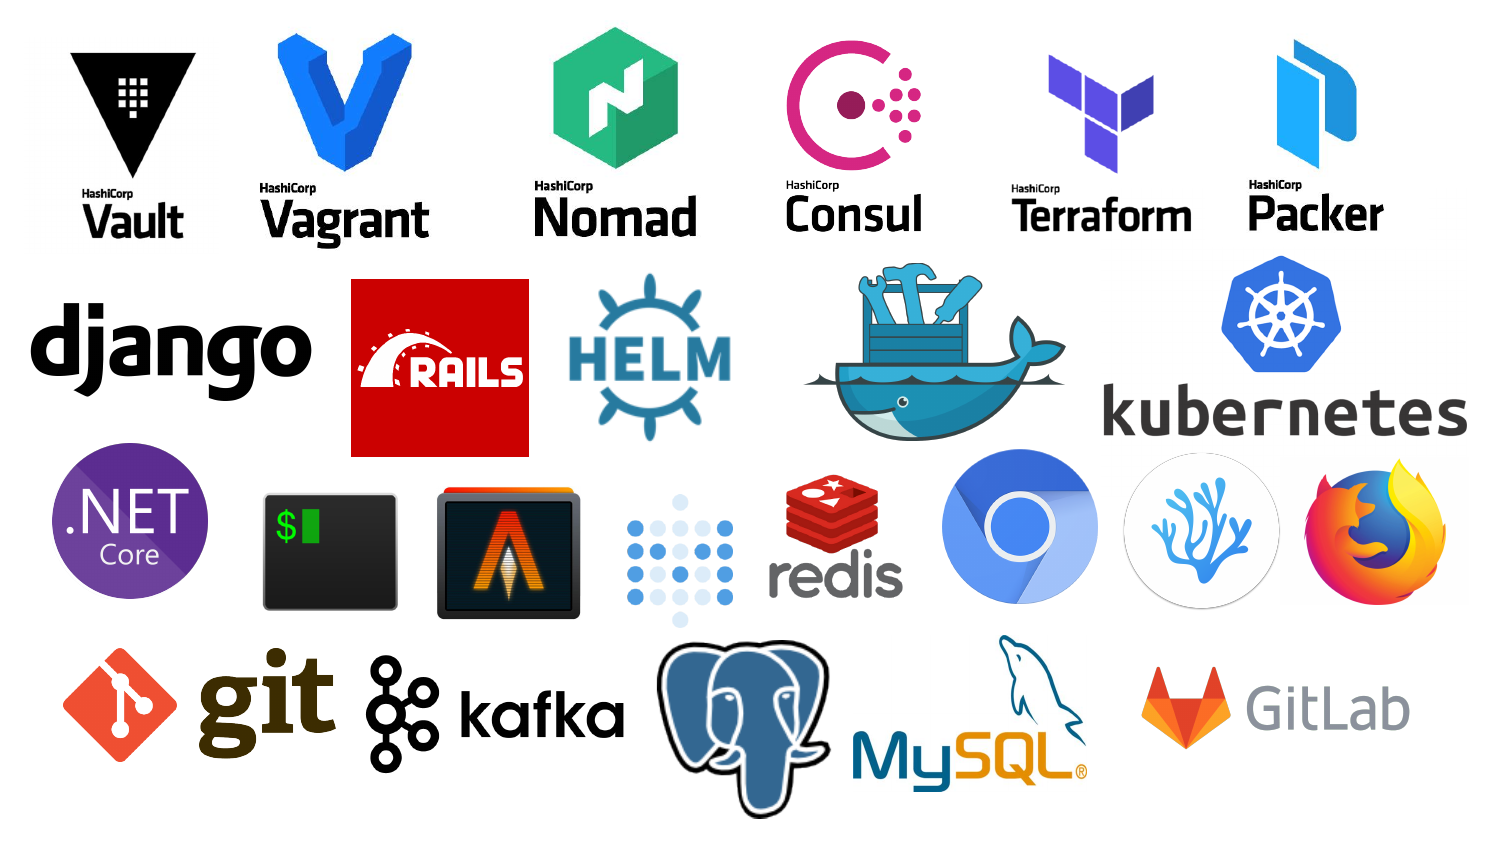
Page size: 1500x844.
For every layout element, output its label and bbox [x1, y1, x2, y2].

picture [1109, 634, 1442, 782]
picture [351, 279, 529, 457]
picture [252, 474, 408, 629]
picture [654, 640, 833, 819]
picture [436, 486, 581, 620]
picture [853, 635, 1087, 792]
picture [493, 0, 1469, 628]
picture [52, 443, 208, 599]
picture [942, 449, 1098, 604]
picture [347, 636, 642, 792]
picture [24, 301, 318, 403]
picture [24, 15, 470, 266]
picture [63, 648, 336, 763]
